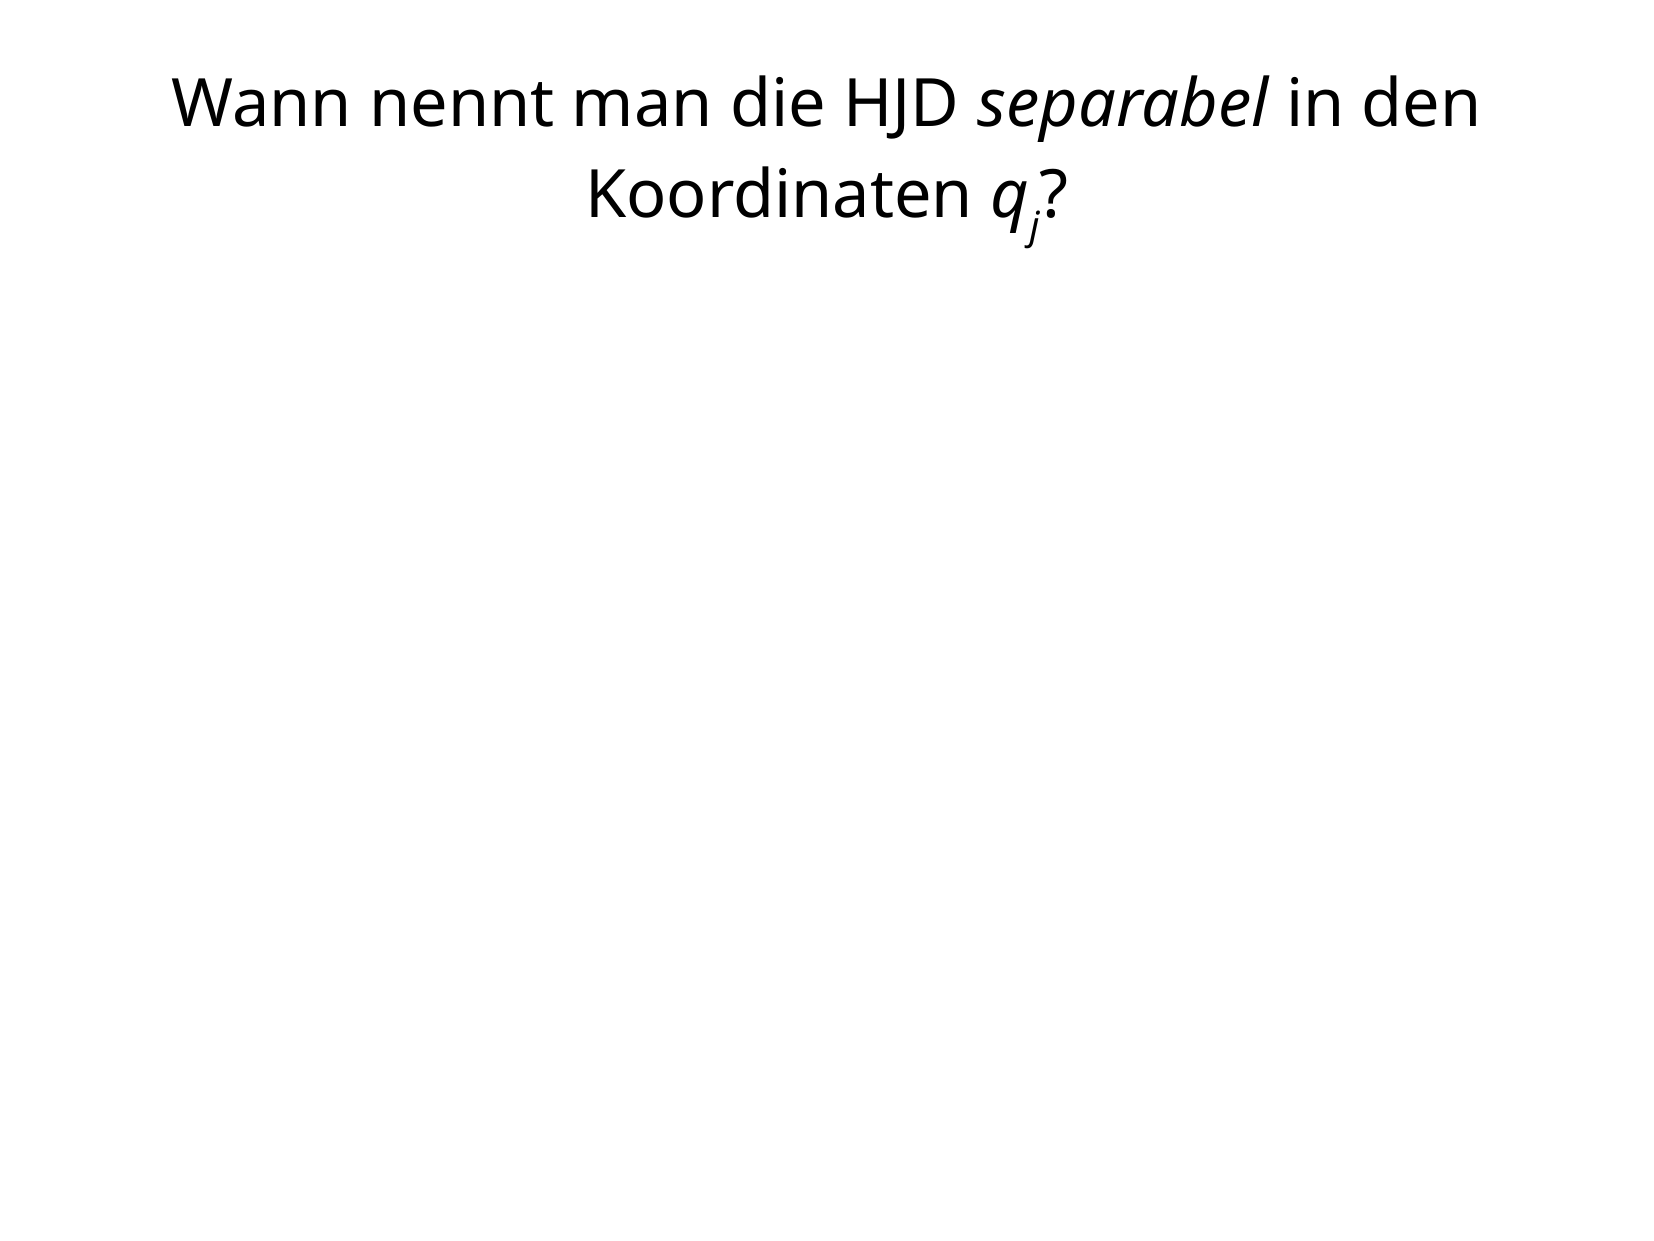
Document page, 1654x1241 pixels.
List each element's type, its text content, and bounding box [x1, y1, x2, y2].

title Wann nennt man die HJD separabel in den Koordinaten qj? [82, 49, 1571, 257]
